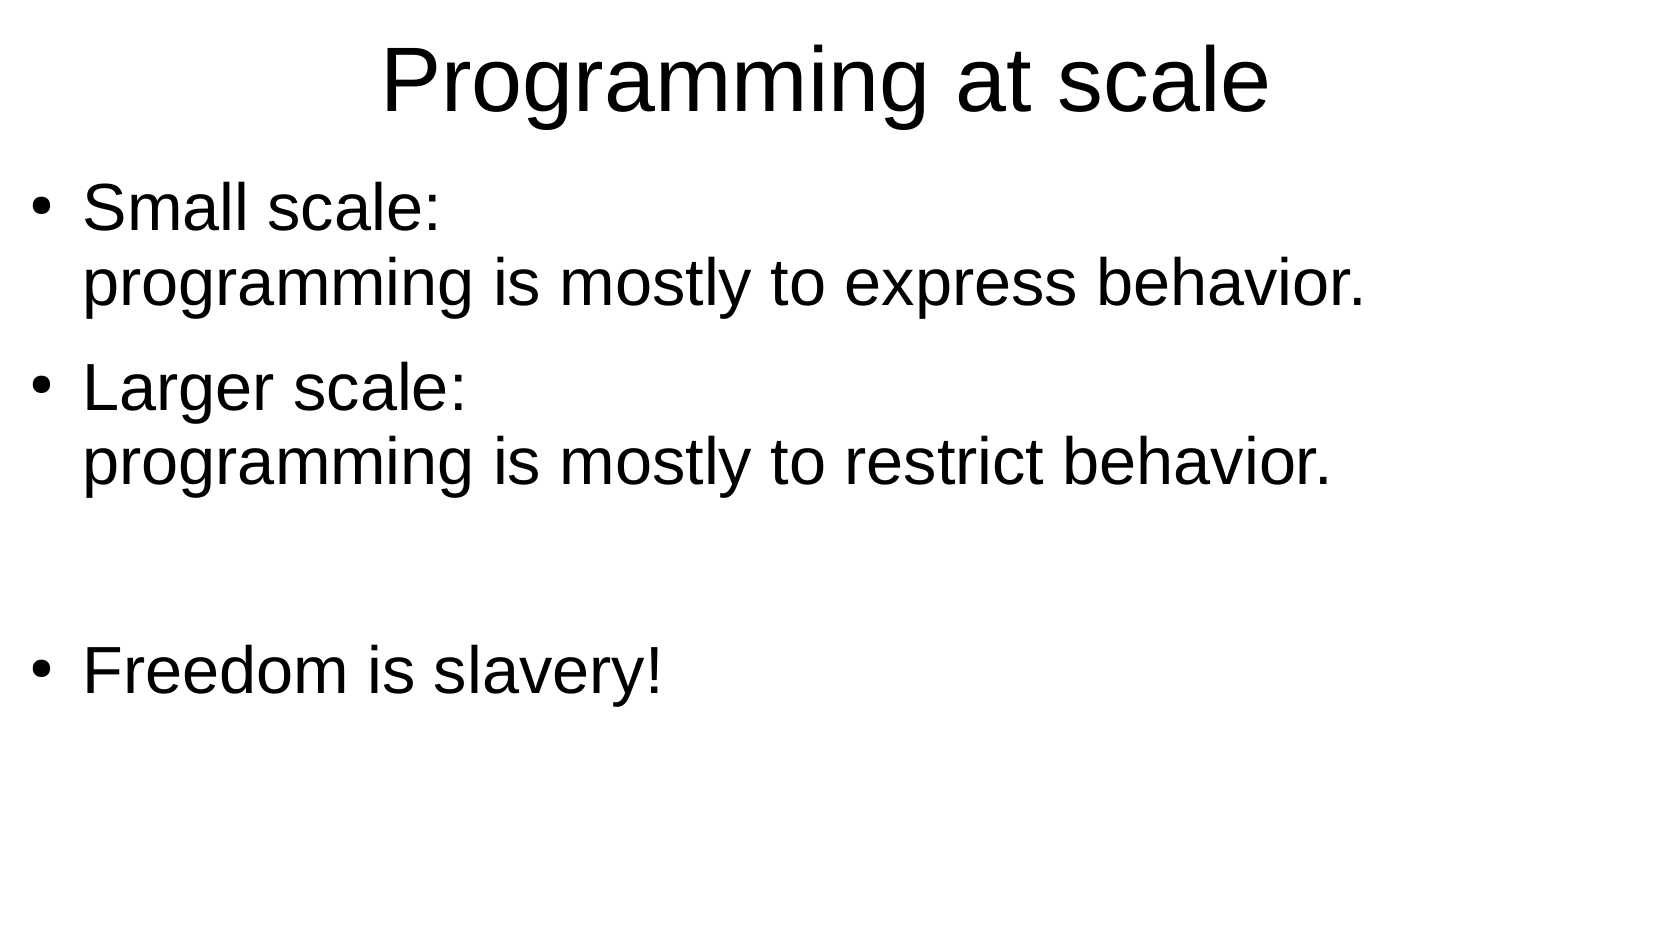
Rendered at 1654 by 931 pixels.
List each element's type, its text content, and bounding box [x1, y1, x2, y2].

list Small scale: programming is mostly to express behavior. Larger scale: programming is mostly to restrict behavior. Freedom is slavery! [11, 170, 1583, 883]
title Programming at scale [82, 1, 1571, 157]
